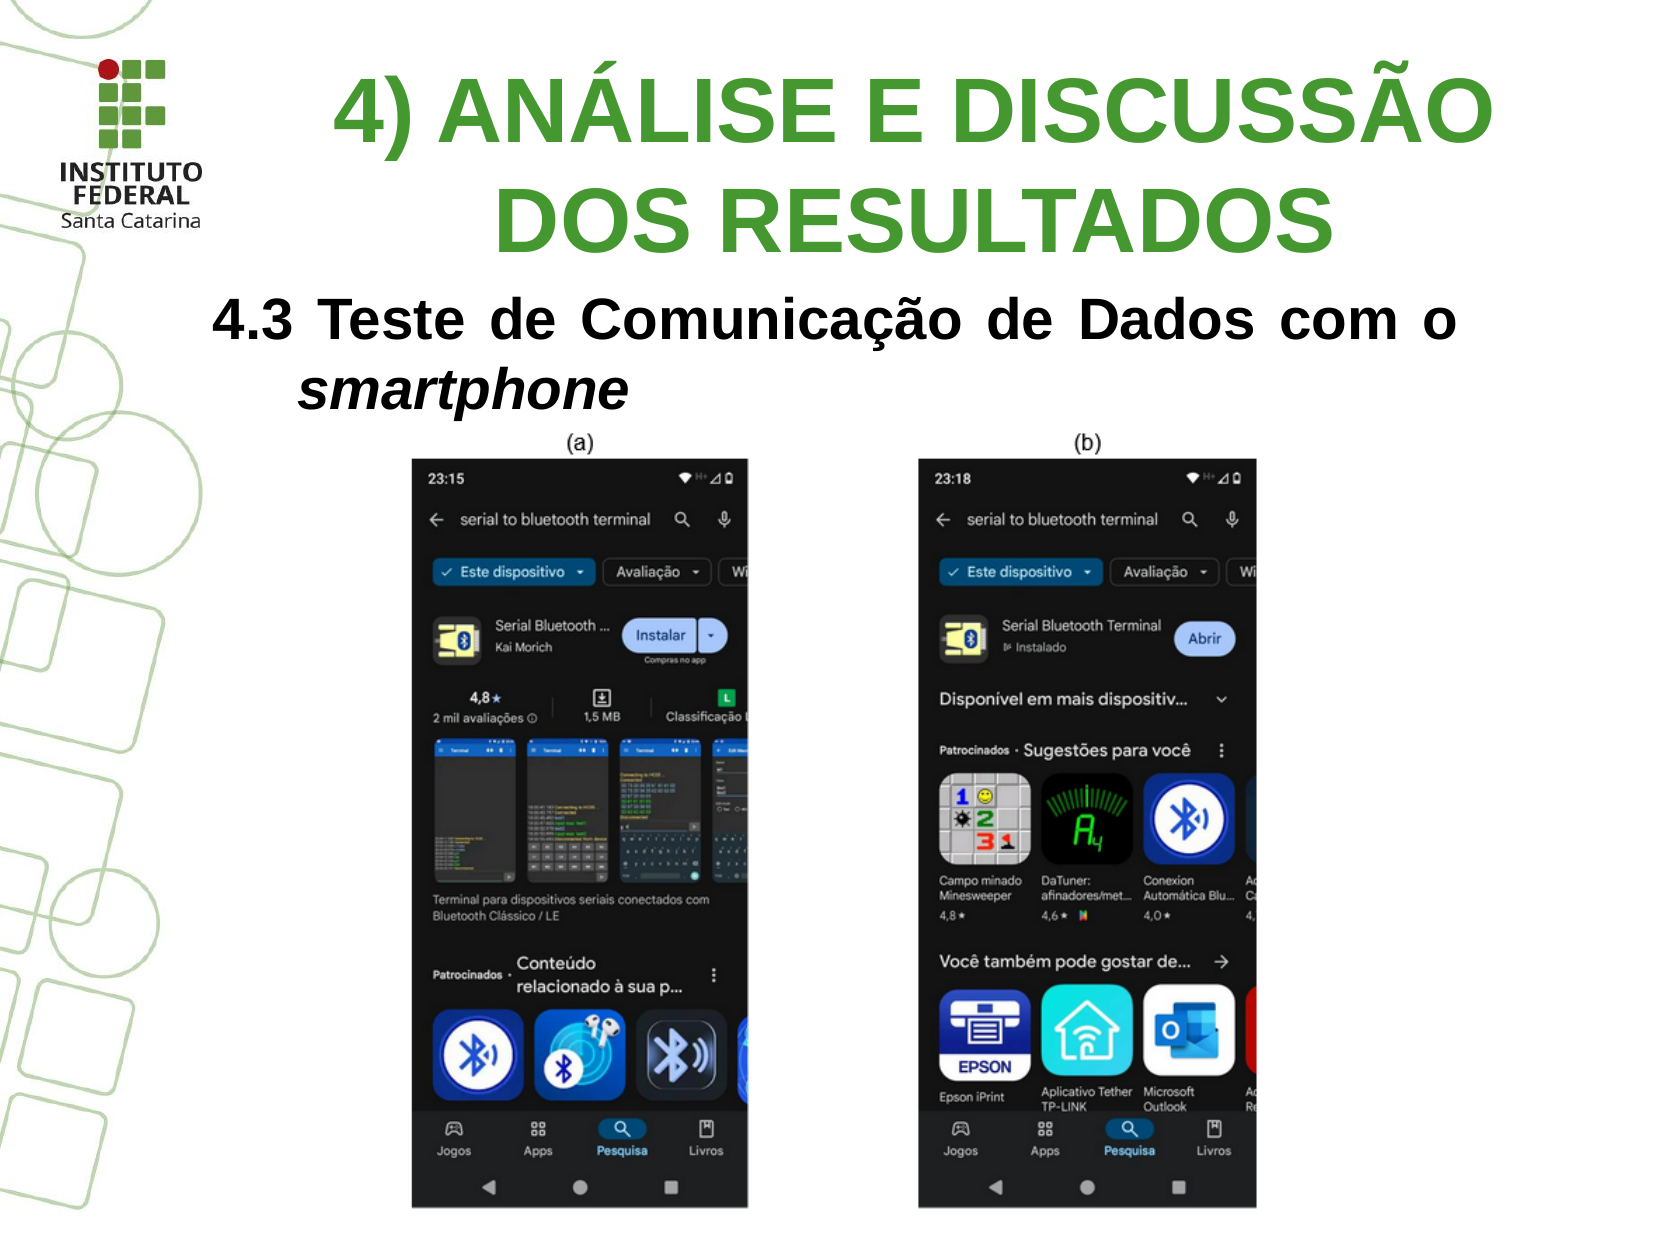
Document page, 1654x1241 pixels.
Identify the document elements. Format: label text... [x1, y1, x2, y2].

picture [0, 0, 1654, 1241]
title 4) ANÁLISE E DISCUSSÃO DOS RESULTADOS [259, 50, 1571, 271]
list 4.3 Teste de Comunicação de Dados com o smartphone [212, 186, 1460, 1183]
